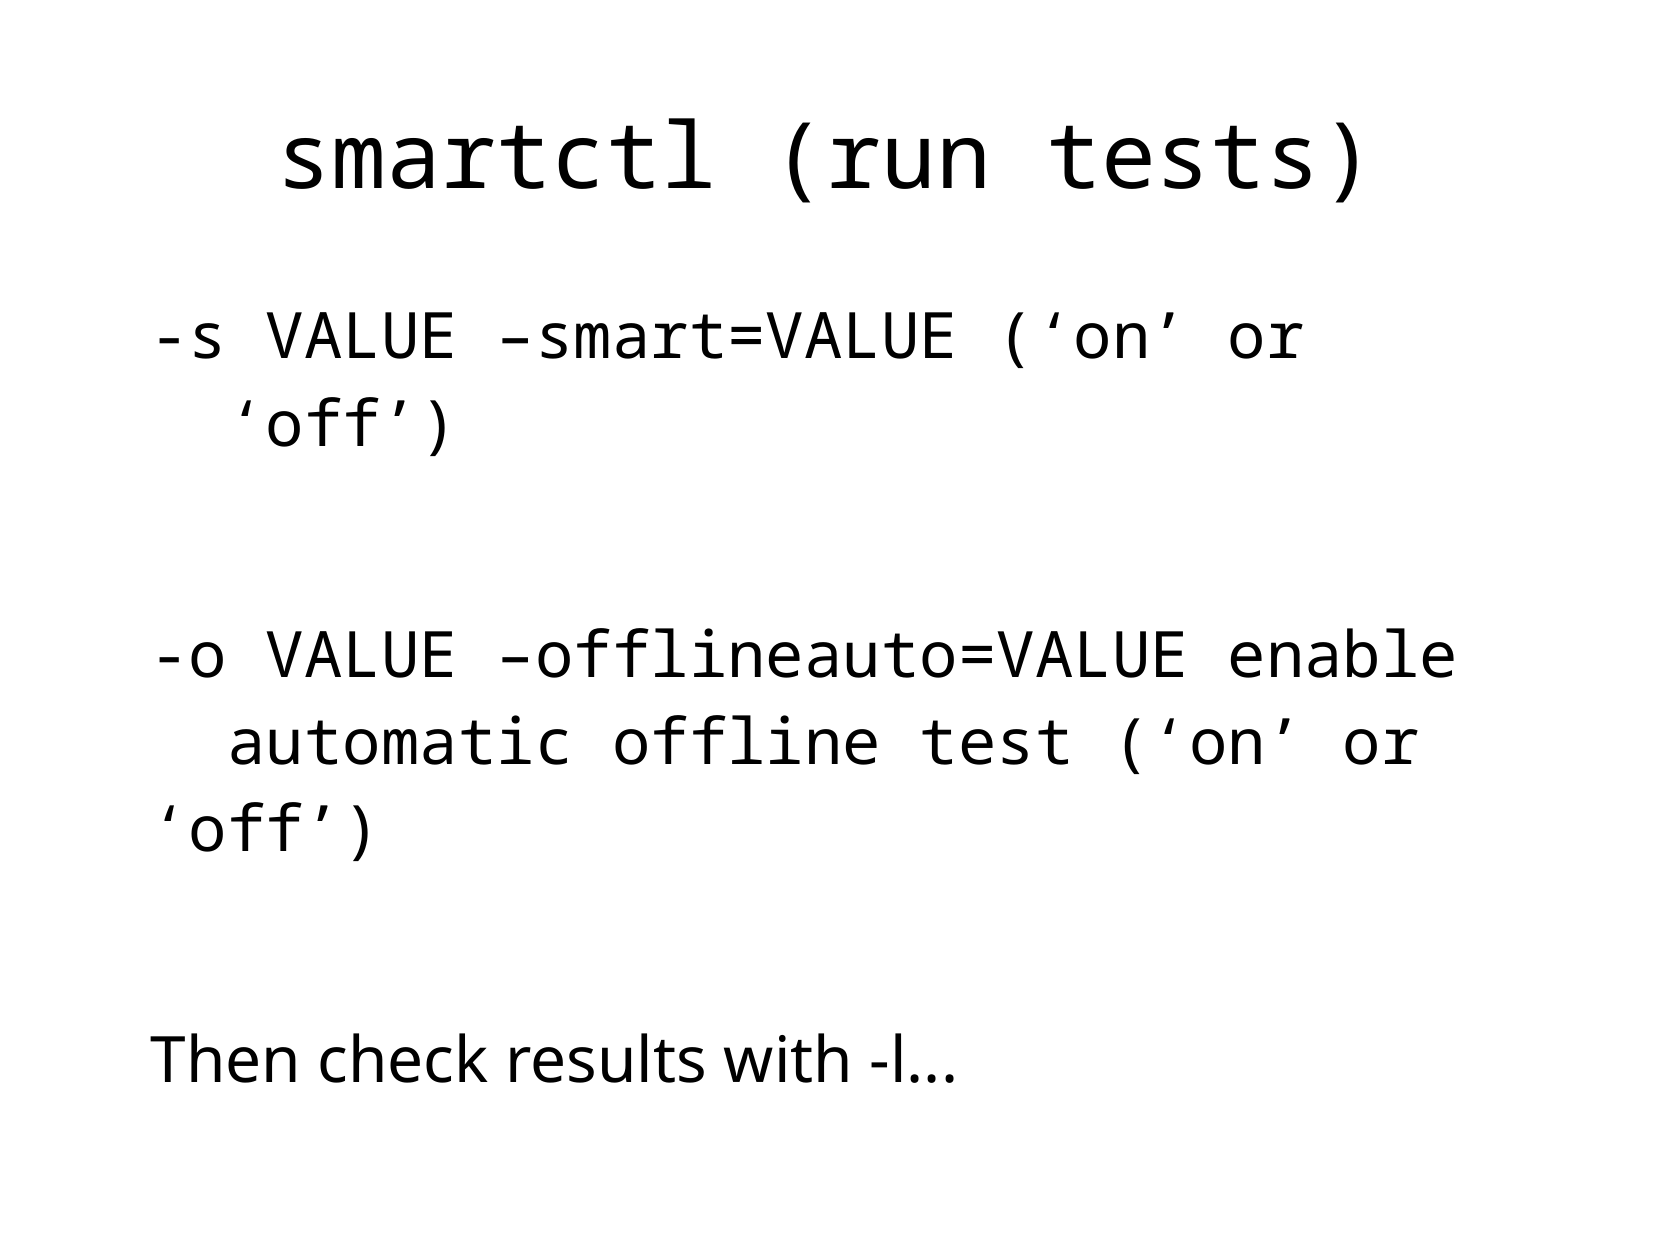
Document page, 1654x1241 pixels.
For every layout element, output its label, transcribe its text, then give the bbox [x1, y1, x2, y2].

list -s VALUE –smart=VALUE (‘on’ or ‘off’) -o VALUE –offlineauto=VALUE enable automatic offline test (‘on’ or ‘off’) Then check results with -l... [82, 290, 1571, 1109]
title smartctl (run tests) [82, 49, 1571, 257]
